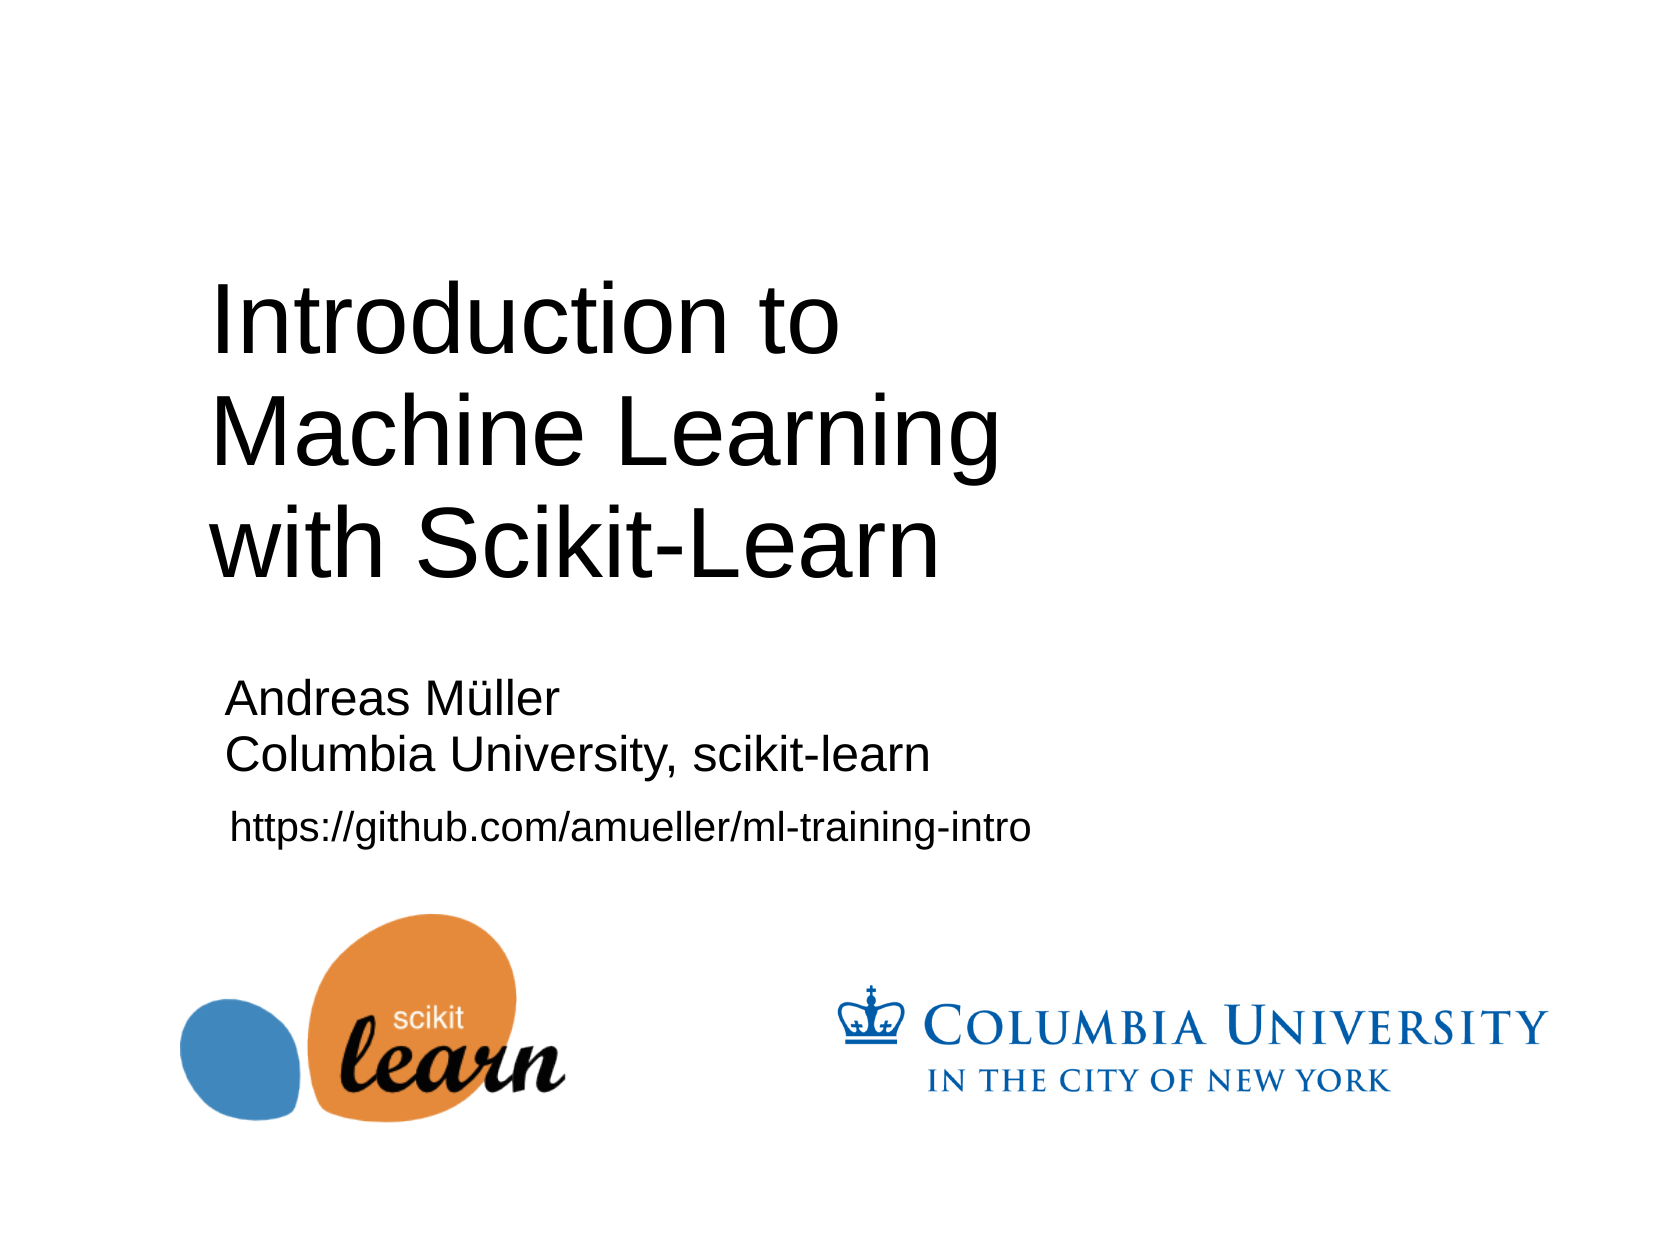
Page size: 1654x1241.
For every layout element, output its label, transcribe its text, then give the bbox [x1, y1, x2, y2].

text_box Andreas Müller Columbia University, scikit-learn [209, 662, 1321, 873]
picture [831, 974, 1561, 1116]
text_box https://github.com/amueller/ml-training-intro [179, 796, 1110, 905]
text_box Introduction to Machine Learning with Scikit-Learn [194, 256, 1305, 607]
picture [180, 914, 586, 1166]
